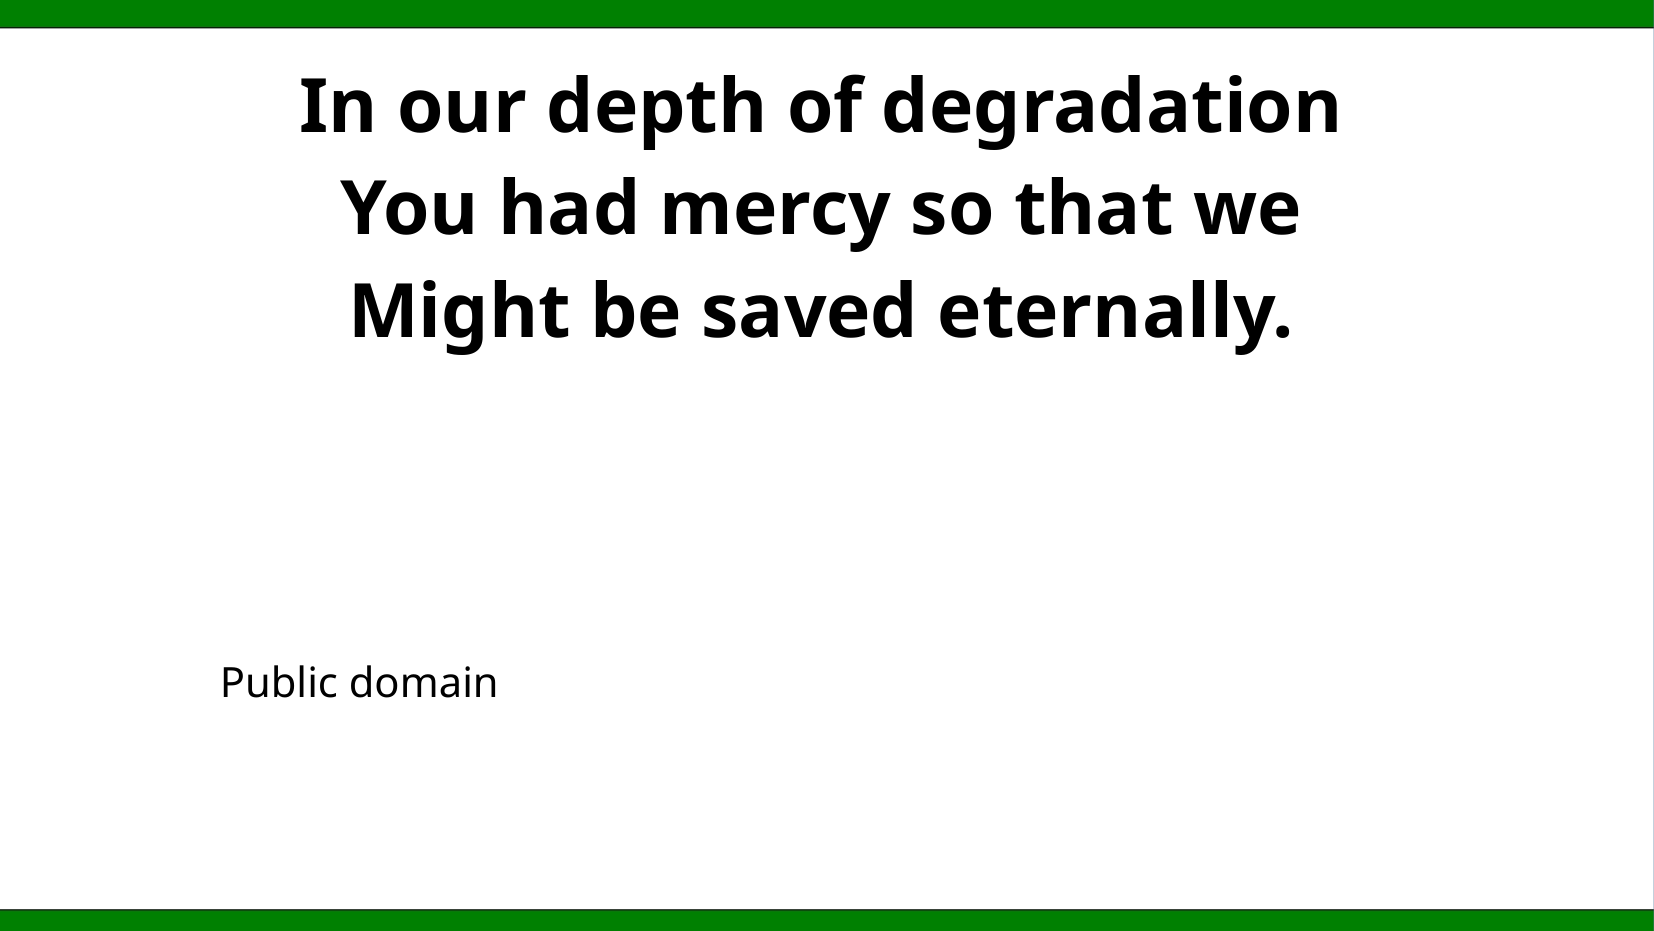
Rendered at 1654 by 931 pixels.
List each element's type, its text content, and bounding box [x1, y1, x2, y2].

text_box In our depth of degradation You had mercy so that we Might be saved eternally. Public domain [94, 45, 1550, 765]
picture [0, 0, 1654, 931]
